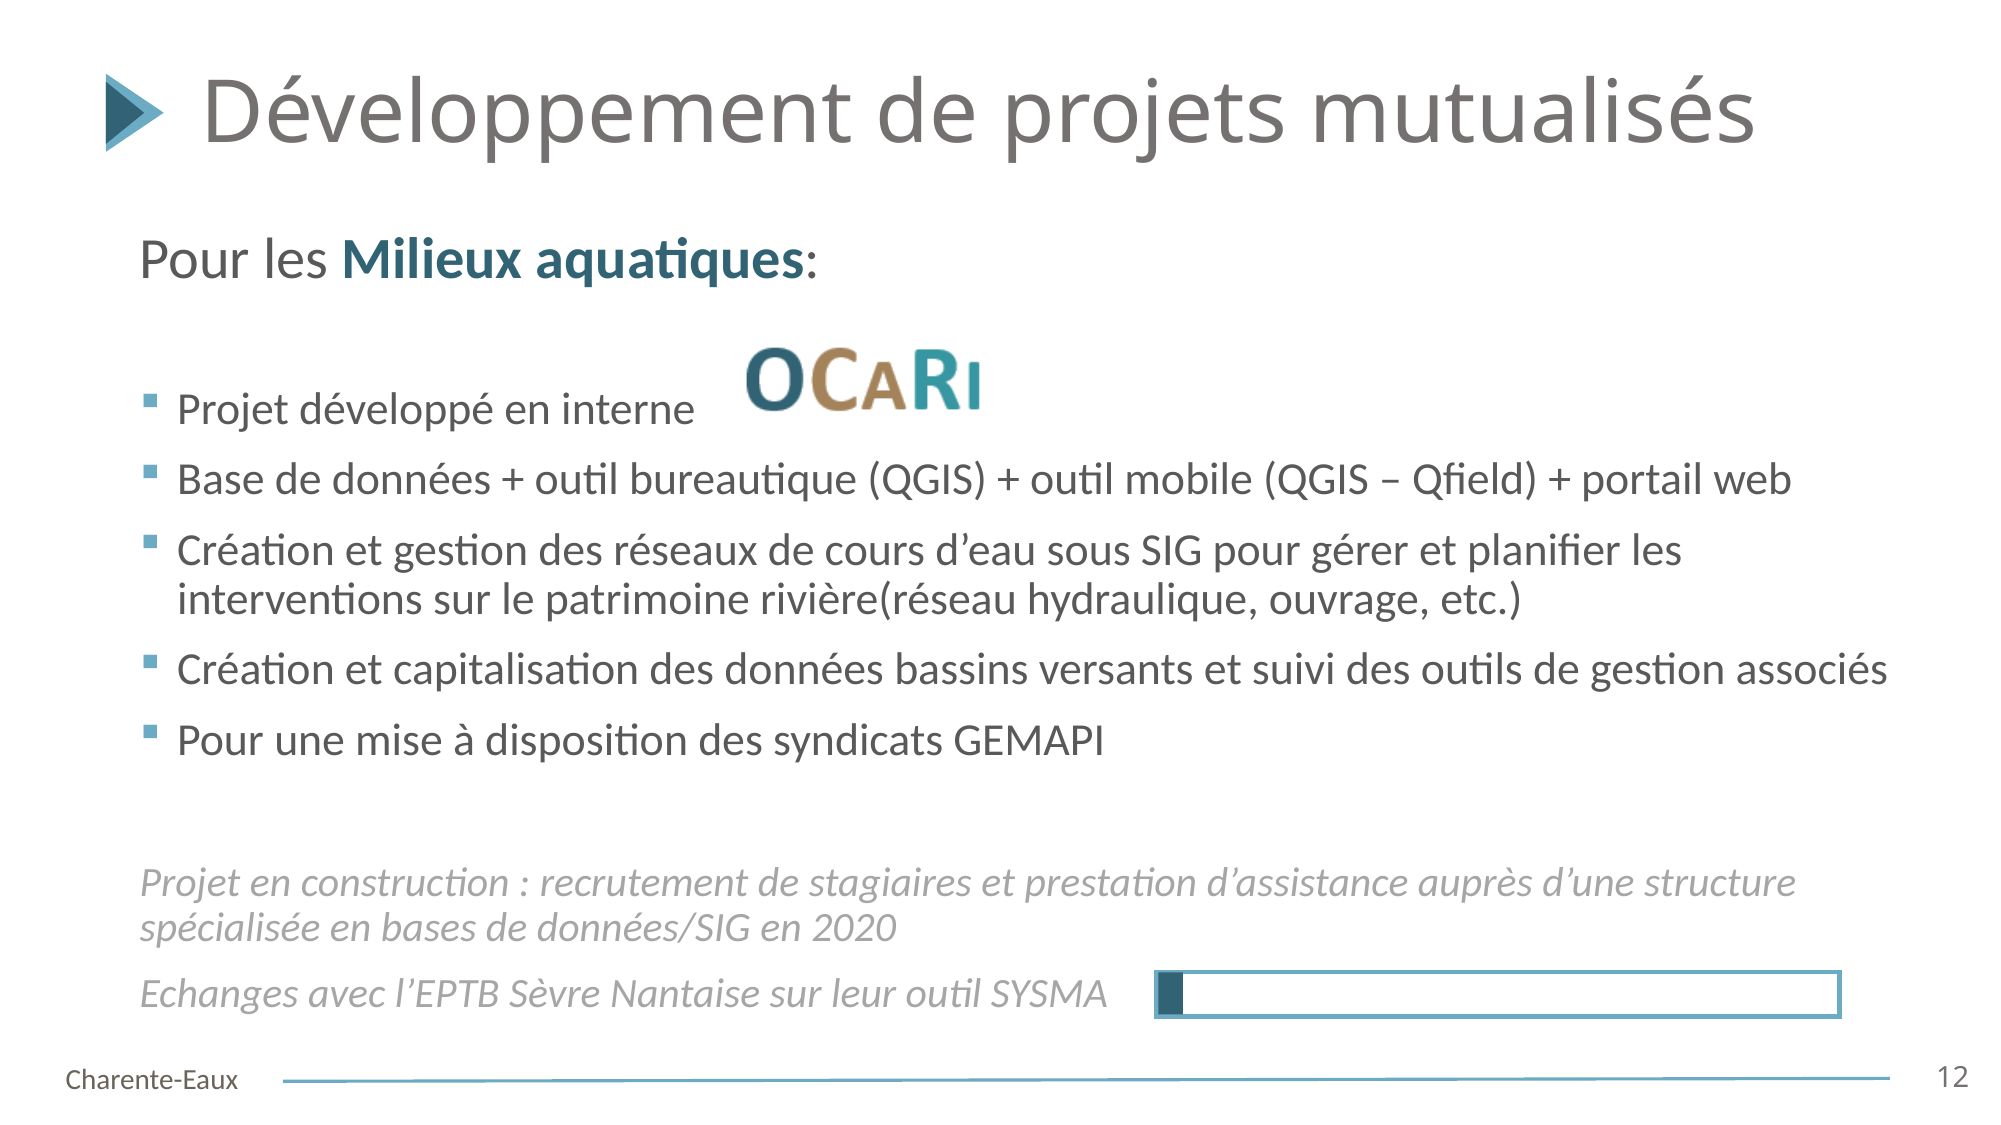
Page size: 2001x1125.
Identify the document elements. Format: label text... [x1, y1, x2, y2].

text_box [1158, 972, 1183, 1015]
list Pour les Milieux aquatiques: Projet développé en interne Base de données + outil bureautique (QGIS) + outil mobile (QGIS – Qfield) + portail web Création et gestion des réseaux de cours d’eau sous SIG pour gérer et planifier les interventions sur le patrimoine rivière(réseau hydraulique, ouvrage, etc.) Création et capitalisation des données bassins versants et suivi des outils de gestion associés Pour une mise à disposition des syndicats GEMAPI Projet en construction : recrutement de stagiaires et prestation d’assistance auprès d’une structure spécialisée en bases de données/SIG en 2020 Echanges avec l’EPTB Sèvre Nantaise sur leur outil SYSMA [124, 221, 1931, 1041]
title Développement de projets mutualisés [185, 59, 1863, 170]
picture [725, 326, 1025, 438]
